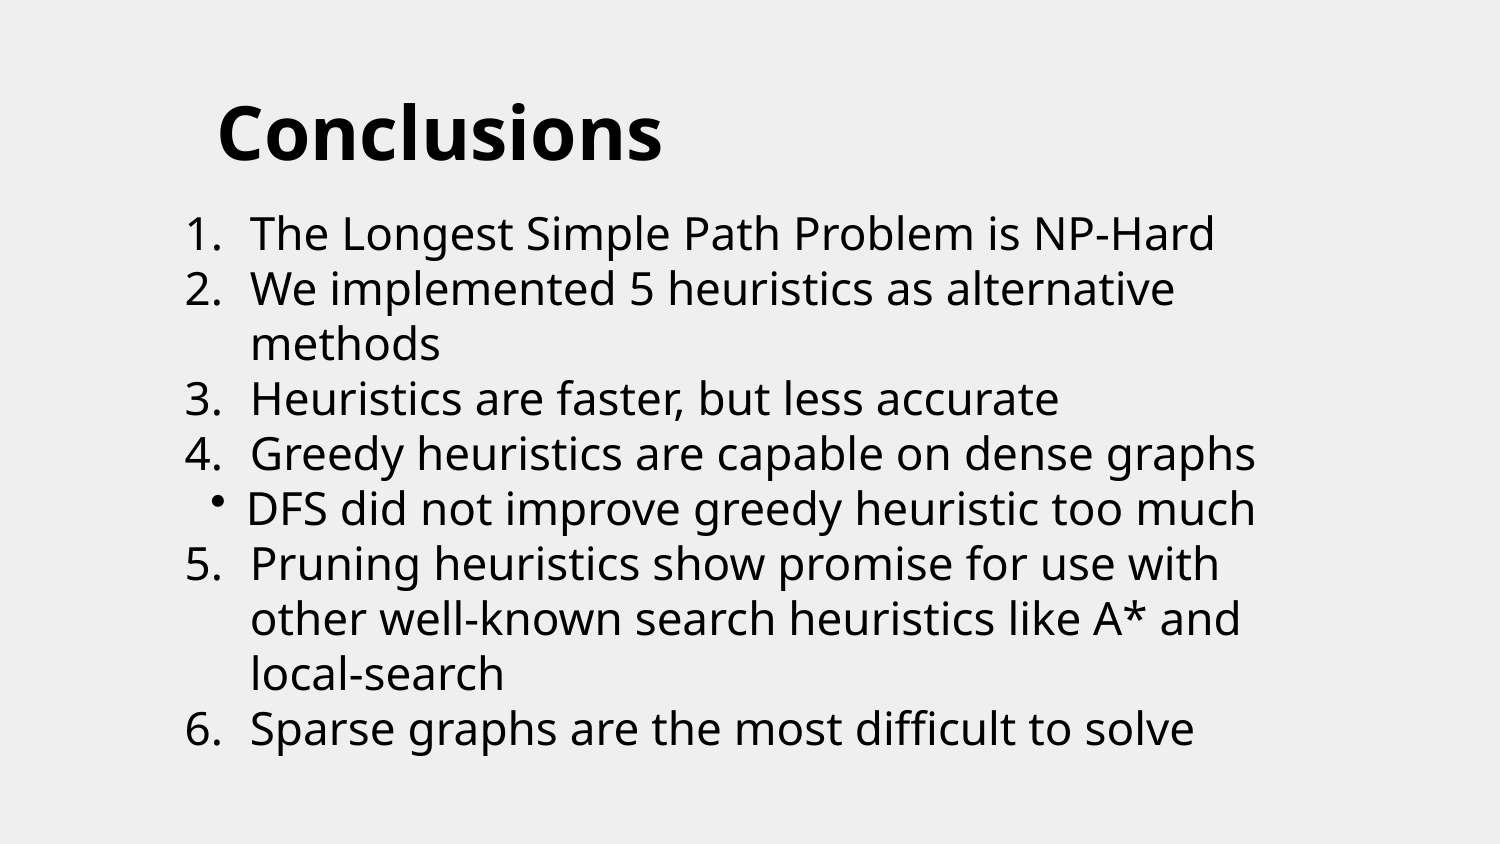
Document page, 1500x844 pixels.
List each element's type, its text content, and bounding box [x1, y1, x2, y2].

text_box The Longest Simple Path Problem is NP-Hard We implemented 5 heuristics as alternative methods Heuristics are faster, but less accurate Greedy heuristics are capable on dense graphs DFS did not improve greedy heuristic too much Pruning heuristics show promise for use with other well-known search heuristics like A* and local-search Sparse graphs are the most difficult to solve [160, 189, 1351, 770]
text_box Conclusions [110, 70, 770, 191]
